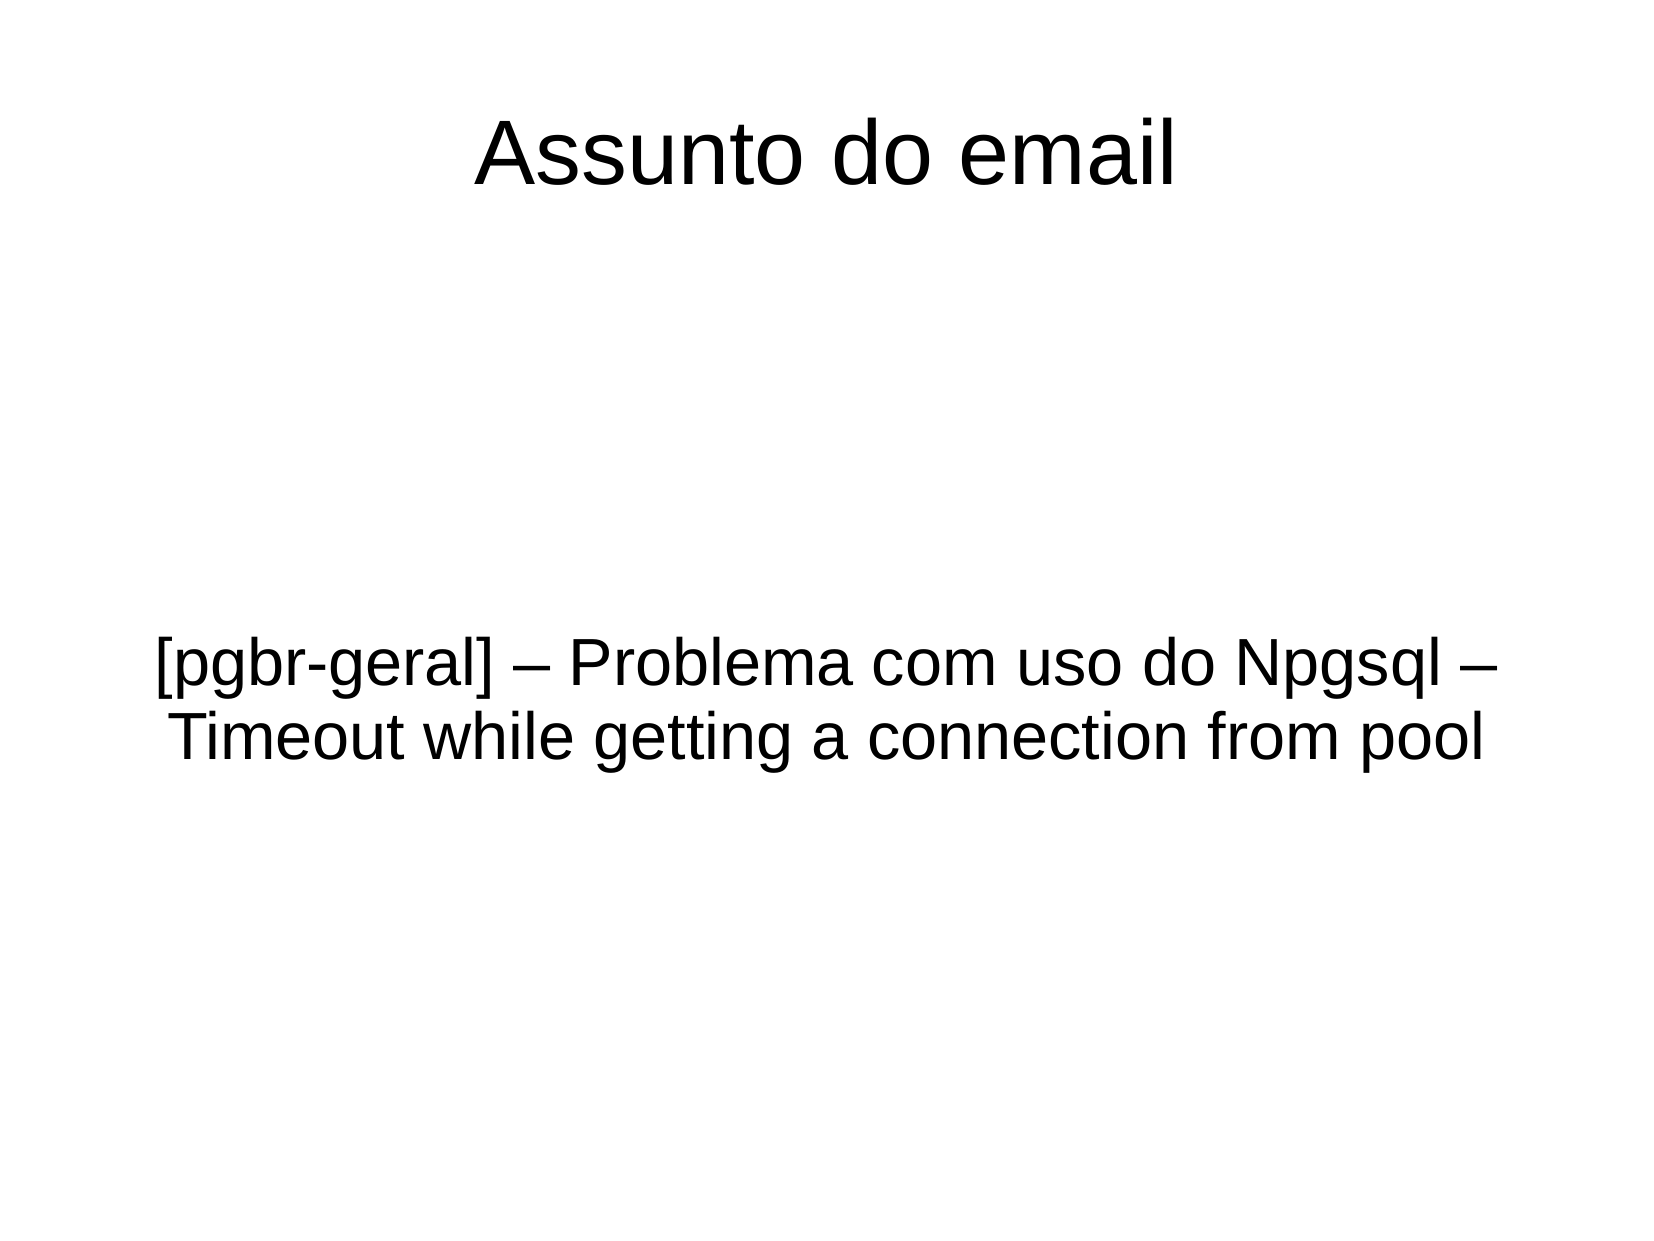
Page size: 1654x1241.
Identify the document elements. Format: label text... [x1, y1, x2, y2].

text_box [76, 206, 1566, 1011]
subtitle [pgbr-geral] – Problema com uso do Npgsql – Timeout while getting a connection from pool [82, 290, 1571, 1109]
title Assunto do email [82, 56, 1571, 250]
